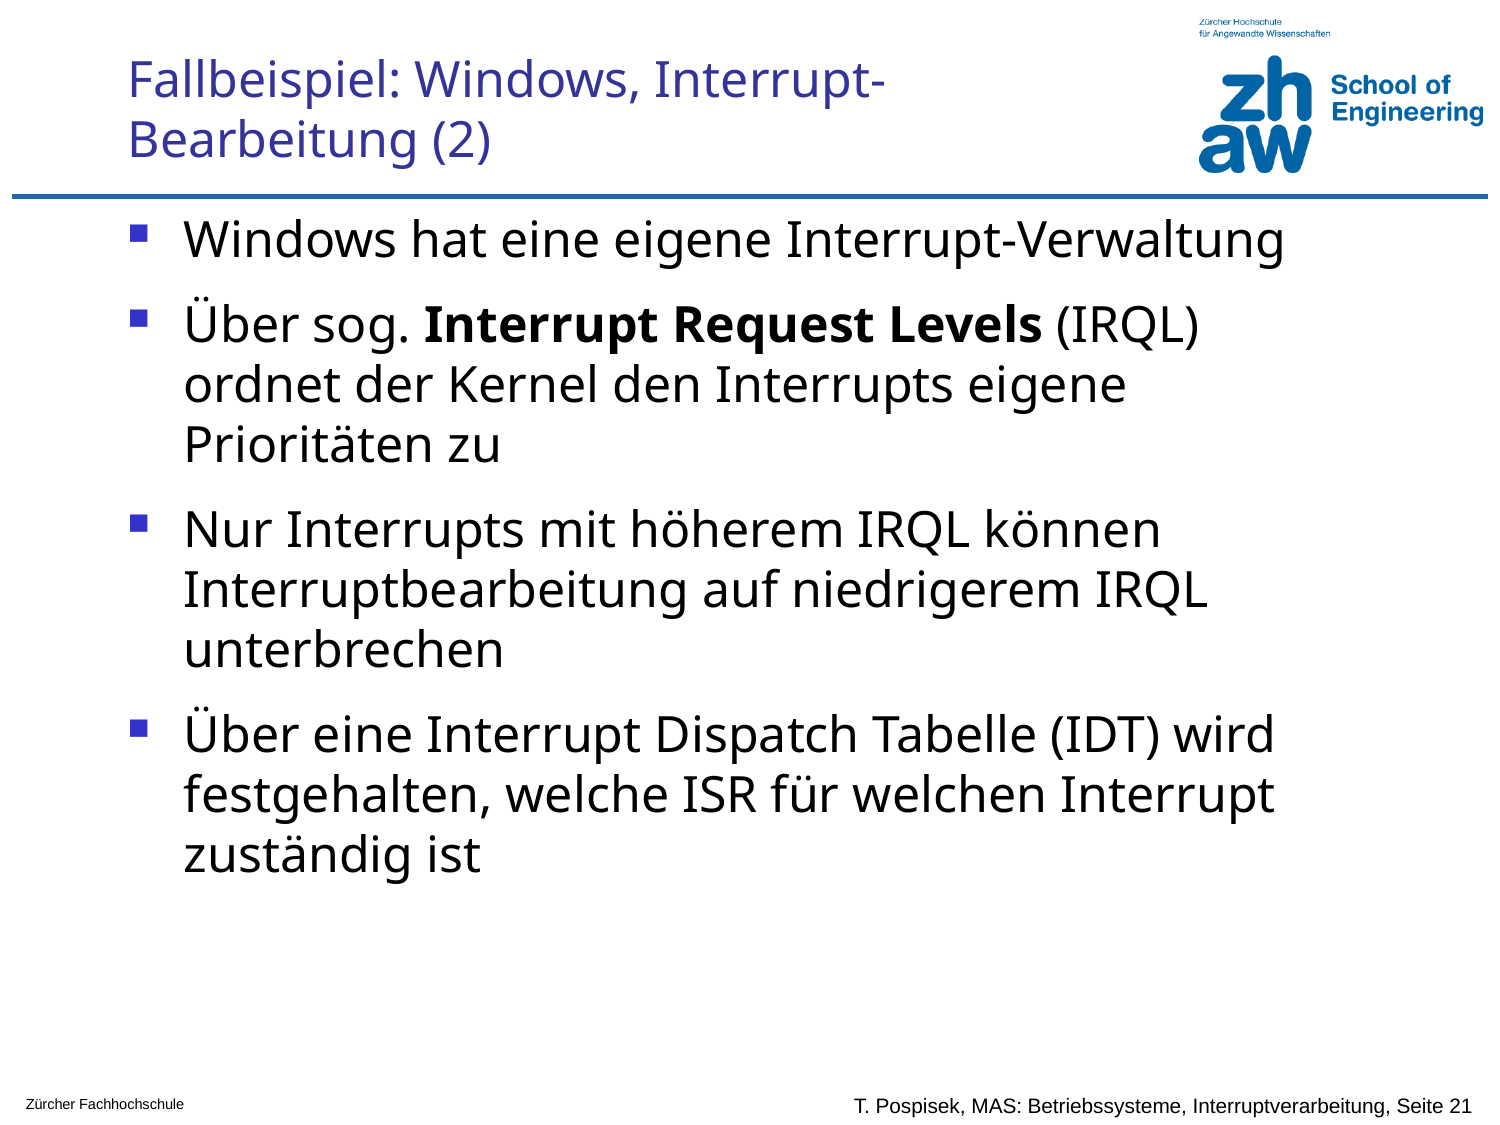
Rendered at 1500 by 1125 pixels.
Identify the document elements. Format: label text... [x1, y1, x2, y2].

title Fallbeispiel: Windows, Interrupt-Bearbeitung (2) [112, 50, 1146, 175]
picture [1199, 19, 1483, 173]
list Windows hat eine eigene Interrupt-Verwaltung Über sog. Interrupt Request Levels (IRQL) ordnet der Kernel den Interrupts eigene Prioritäten zu Nur Interrupts mit höherem IRQL können Interruptbearbeitung auf niedrigerem IRQL unterbrechen Über eine Interrupt Dispatch Tabelle (IDT) wird festgehalten, welche ISR für welchen Interrupt zuständig ist [112, 200, 1375, 938]
